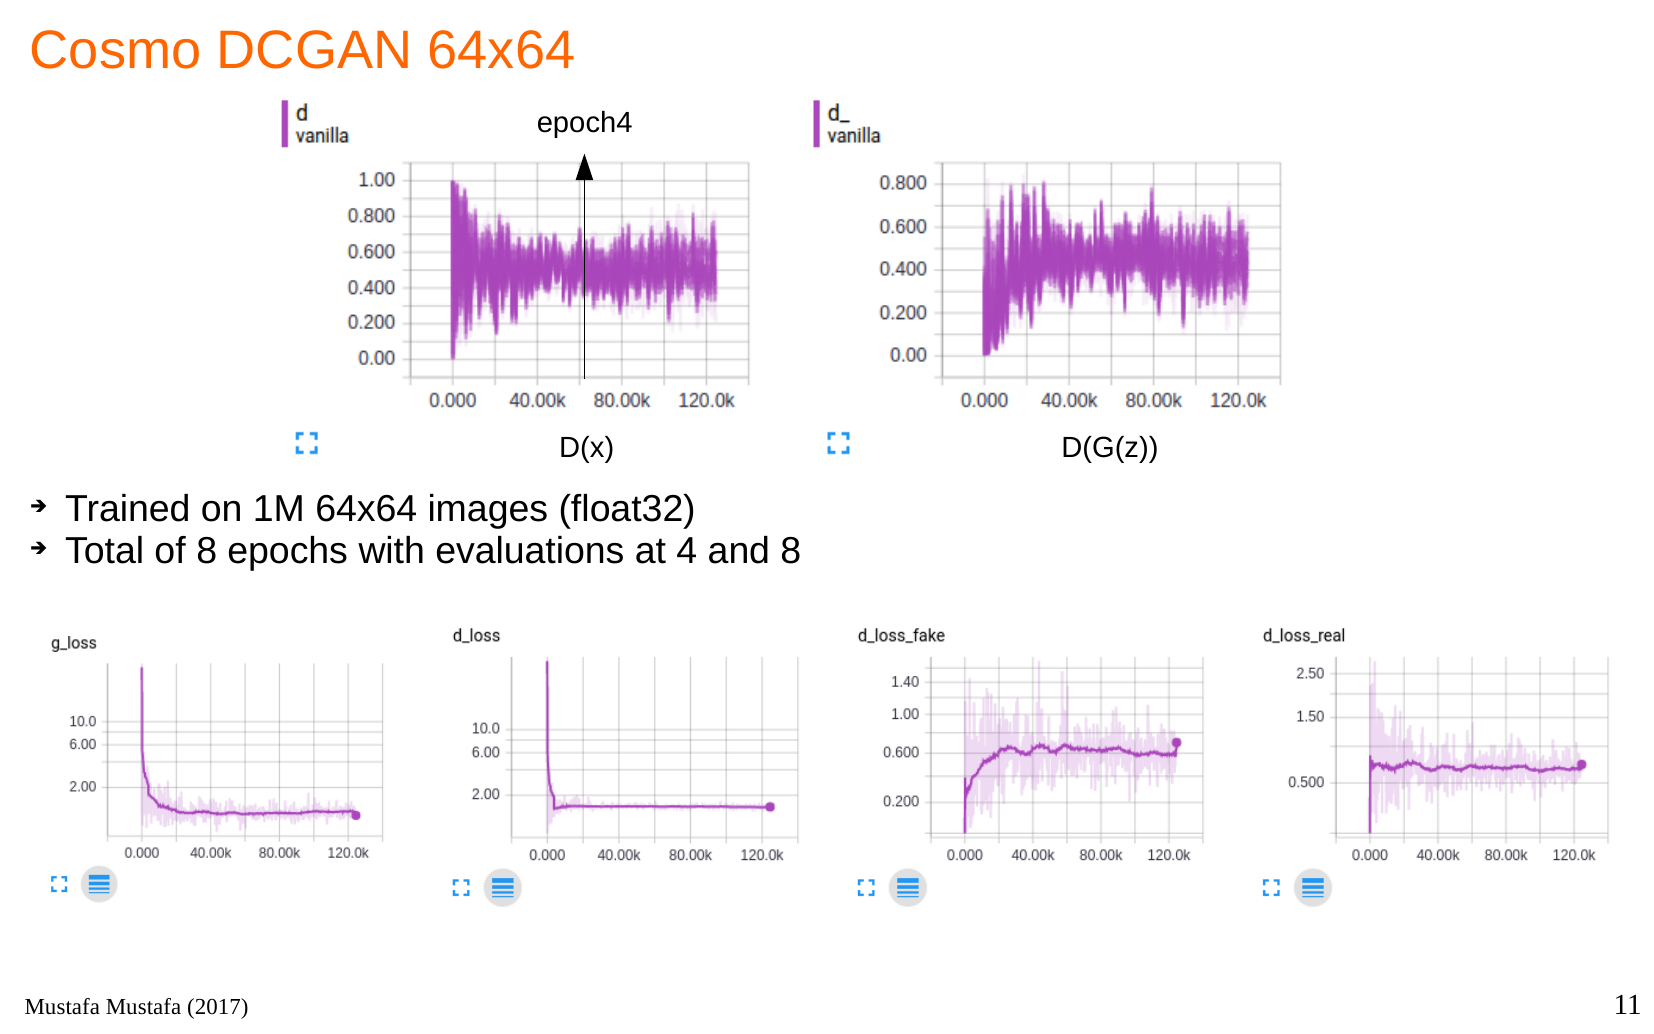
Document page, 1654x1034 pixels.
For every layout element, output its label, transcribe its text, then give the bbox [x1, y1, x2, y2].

title Cosmo DCGAN 64x64 [29, 17, 1621, 82]
text_box D(G(z)) [1046, 423, 1174, 472]
picture [257, 88, 1308, 484]
picture [26, 636, 406, 916]
text_box Trained on 1M 64x64 images (float32) Total of 8 epochs with evaluations at 4 and 8 [15, 480, 1111, 579]
picture [435, 614, 1636, 926]
text_box epoch4 [522, 90, 659, 148]
text_box D(x) [544, 423, 630, 472]
